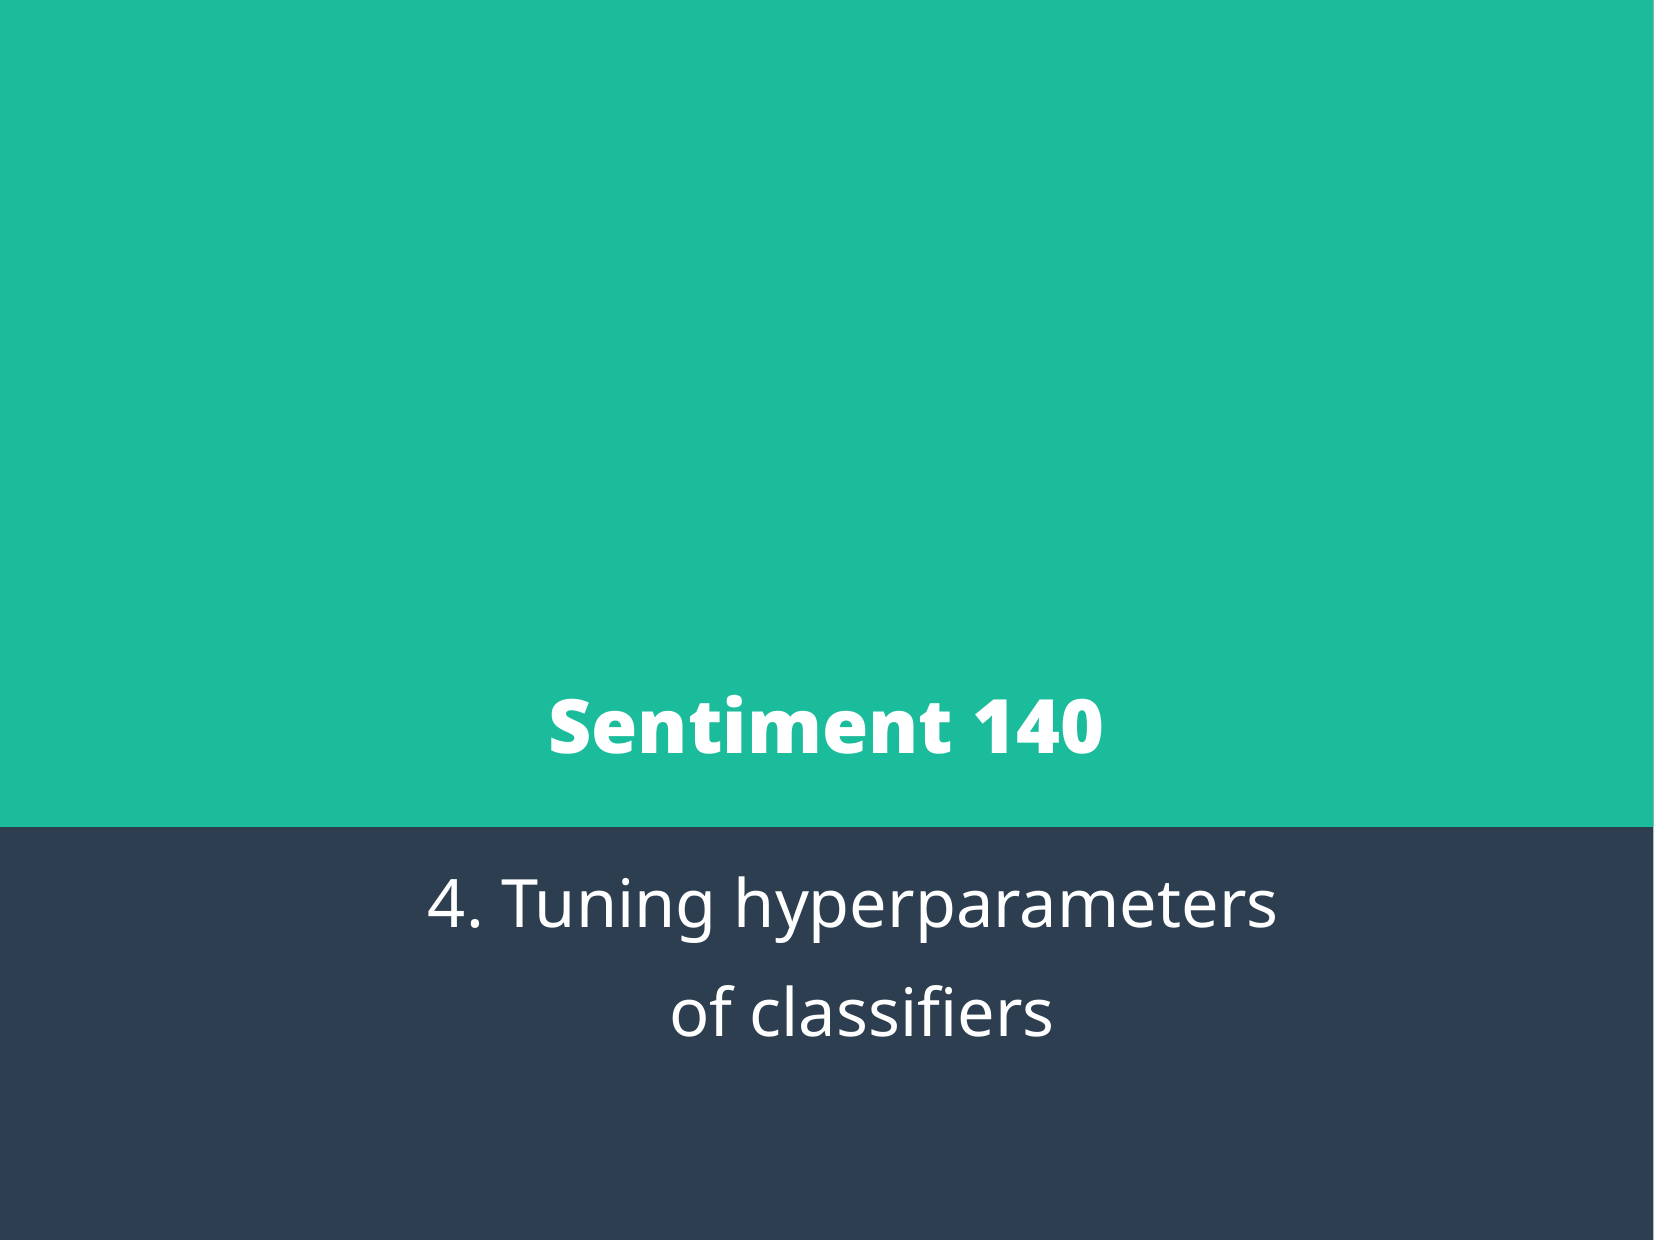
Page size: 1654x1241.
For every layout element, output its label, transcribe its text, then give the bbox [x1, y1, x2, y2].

title Sentiment 140 [59, 620, 1595, 778]
list 4. Tuning hyperparameters of classifiers [59, 856, 1595, 1182]
